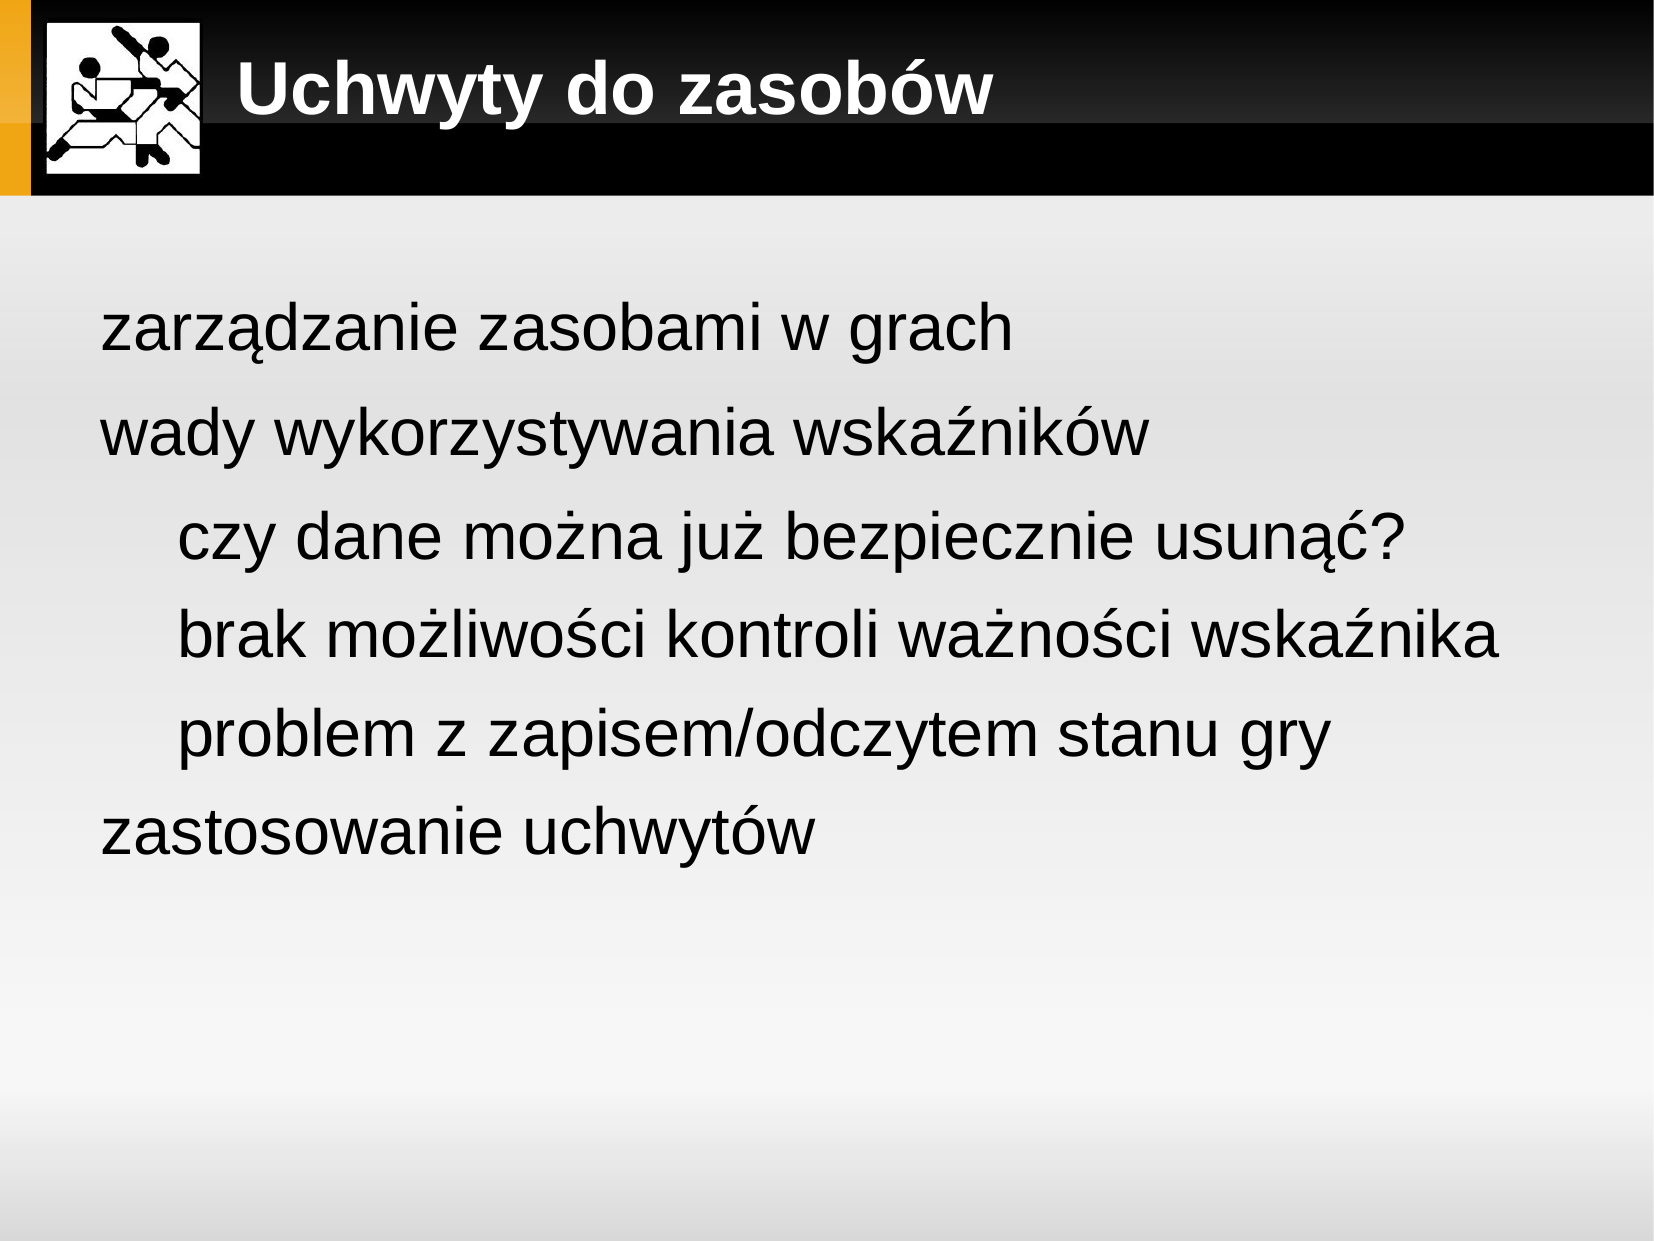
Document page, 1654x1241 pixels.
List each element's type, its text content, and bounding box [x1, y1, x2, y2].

title Uchwyty do zasobów [236, 0, 1595, 178]
list zarządzanie zasobami w grach wady wykorzystywania wskaźników czy dane można już bezpiecznie usunąć? brak możliwości kontroli ważności wskaźnika problem z zapisem/odczytem stanu gry zastosowanie uchwytów [82, 290, 1571, 1094]
picture [0, 0, 1654, 1241]
